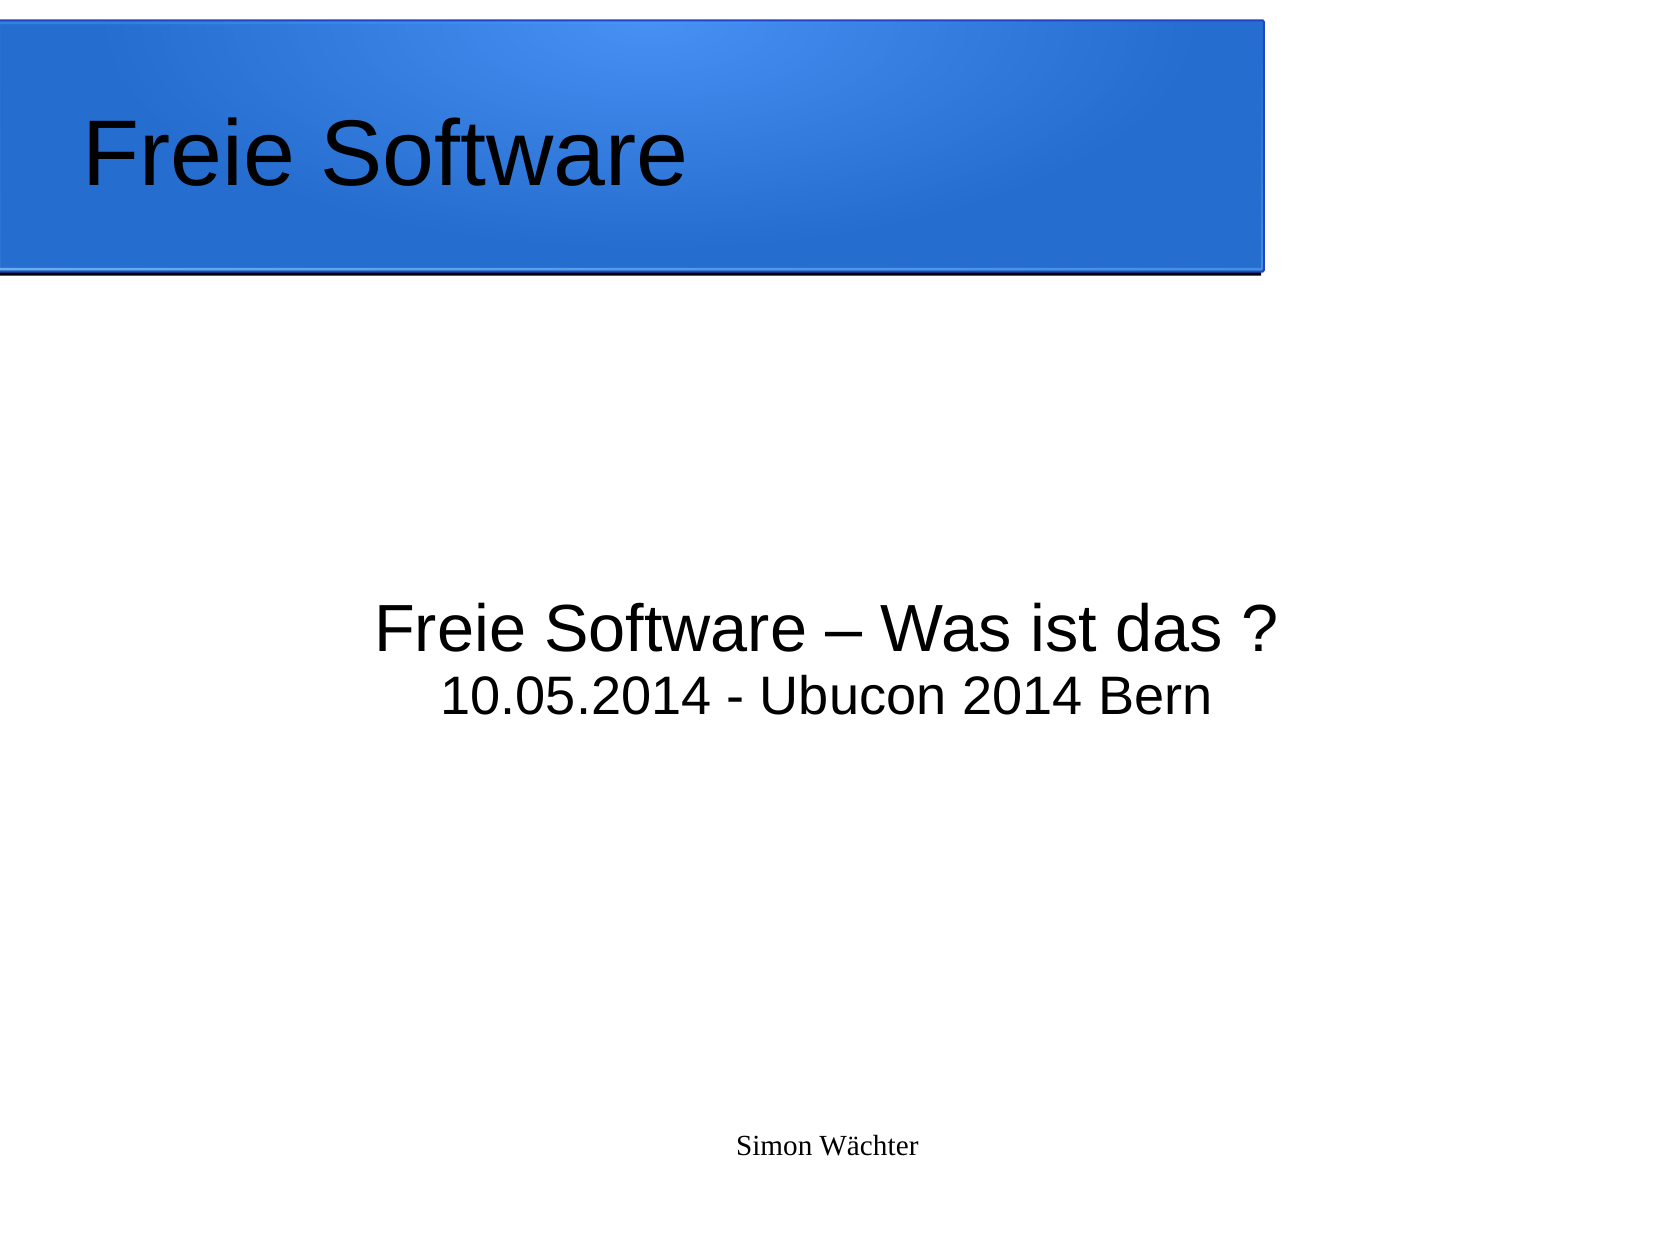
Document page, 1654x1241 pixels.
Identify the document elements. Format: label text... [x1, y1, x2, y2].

title Freie Software [82, 49, 1571, 257]
subtitle Freie Software – Was ist das ? 10.05.2014 - Ubucon 2014 Bern [82, 299, 1571, 1019]
